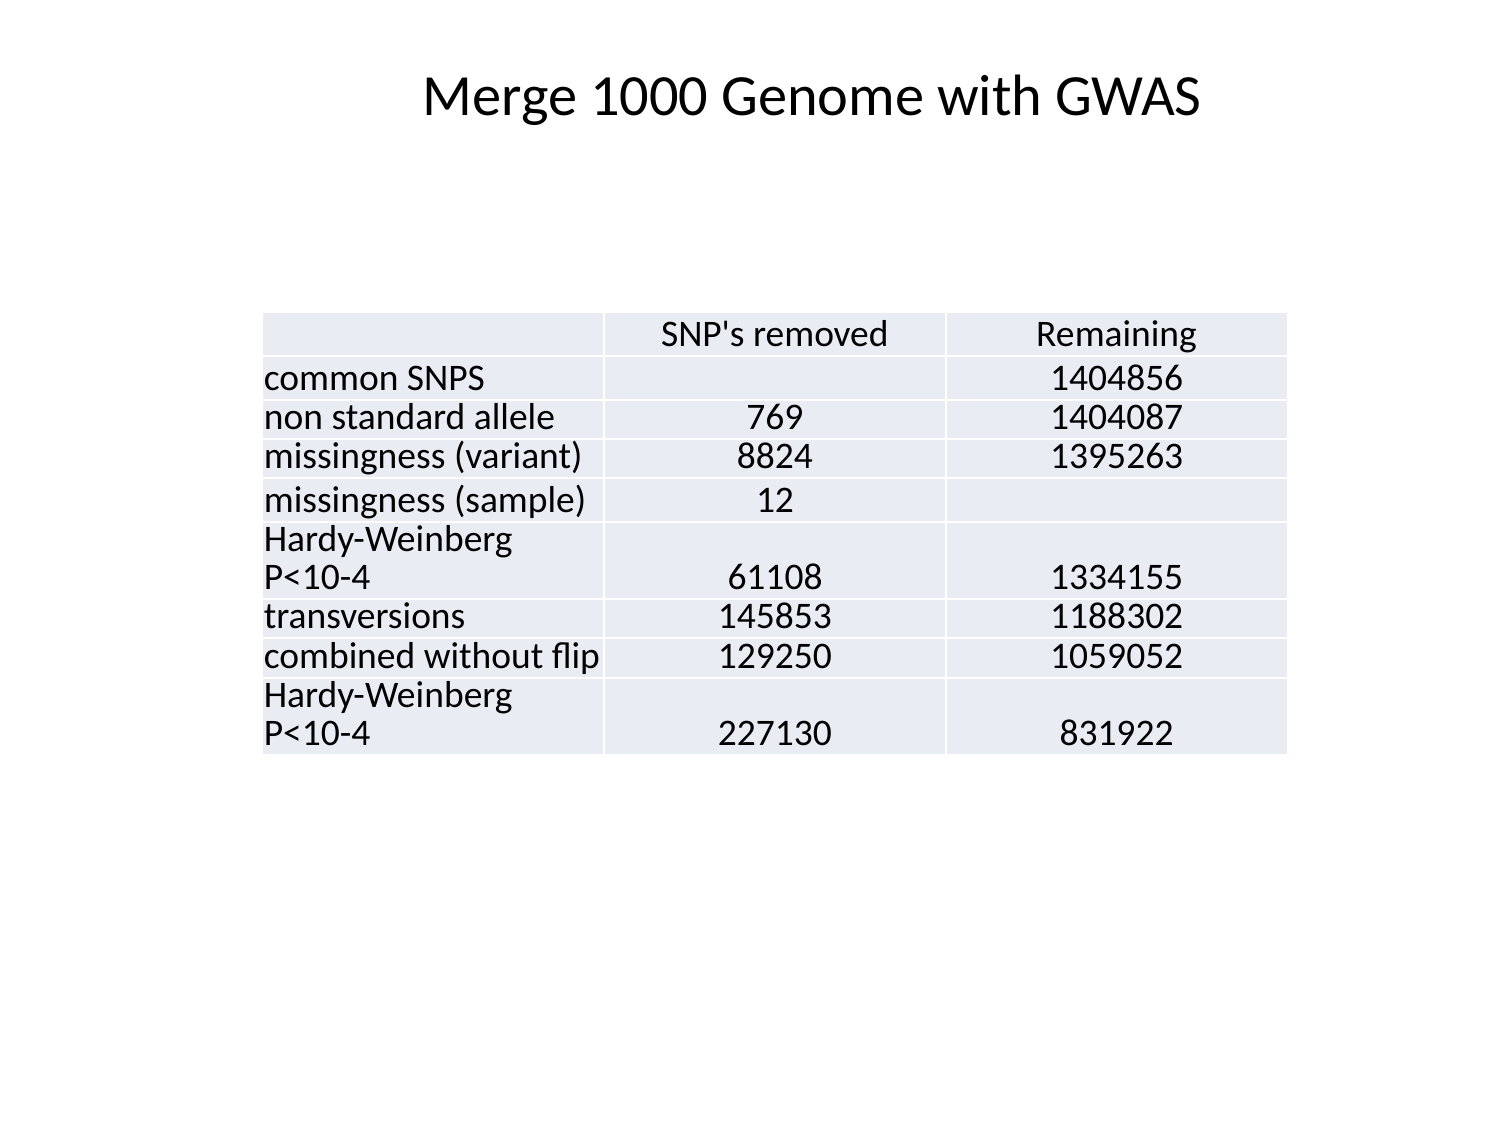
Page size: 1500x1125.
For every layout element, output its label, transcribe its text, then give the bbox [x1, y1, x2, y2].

table_cell Hardy-Weinberg P<10-4 [263, 679, 603, 754]
table_cell Hardy-Weinberg P<10-4 [263, 523, 603, 598]
table_cell transversions [263, 600, 603, 637]
table_cell combined without flip [263, 639, 603, 677]
table_header [263, 313, 603, 355]
table_cell 1334155 [947, 523, 1287, 598]
table_cell 769 [605, 401, 945, 438]
table_header SNP's removed [605, 313, 945, 355]
table_cell 129250 [605, 639, 945, 677]
table_cell 227130 [605, 679, 945, 754]
table_cell [605, 357, 945, 399]
table_cell [947, 479, 1287, 521]
table_cell 1059052 [947, 639, 1287, 677]
table_cell non standard allele [263, 401, 603, 438]
table_header Remaining [947, 313, 1287, 355]
table_cell 145853 [605, 600, 945, 637]
table_cell missingness (sample) [263, 479, 603, 521]
table_cell 1404087 [947, 401, 1287, 438]
table_cell 12 [605, 479, 945, 521]
table_cell 61108 [605, 523, 945, 598]
table_cell 8824 [605, 440, 945, 477]
table_cell 831922 [947, 679, 1287, 754]
text_box Merge 1000 Genome with GWAS [287, 50, 1338, 135]
table_cell 1188302 [947, 600, 1287, 637]
table_cell 1404856 [947, 357, 1287, 399]
table_cell 1395263 [947, 440, 1287, 477]
table_cell missingness (variant) [263, 440, 603, 477]
table_cell common SNPS [263, 357, 603, 399]
